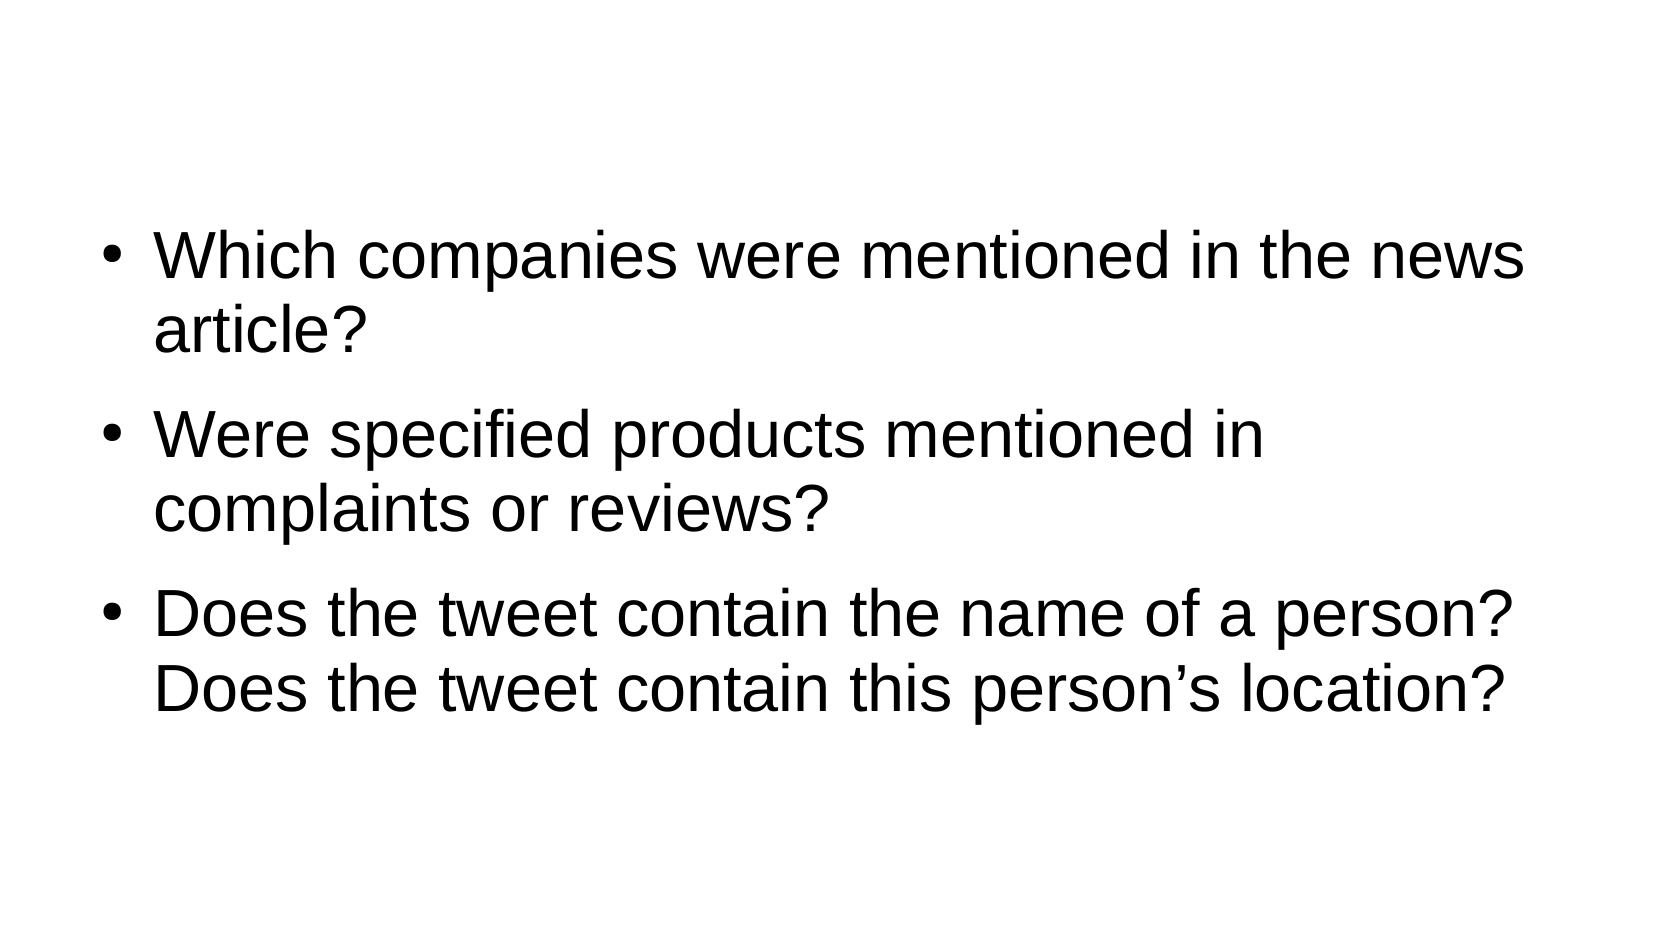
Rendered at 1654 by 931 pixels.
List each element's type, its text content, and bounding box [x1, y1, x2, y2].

list Which companies were mentioned in the news article? Were specified products mentioned in complaints or reviews? Does the tweet contain the name of a person? Does the tweet contain this person’s location? [82, 217, 1571, 758]
